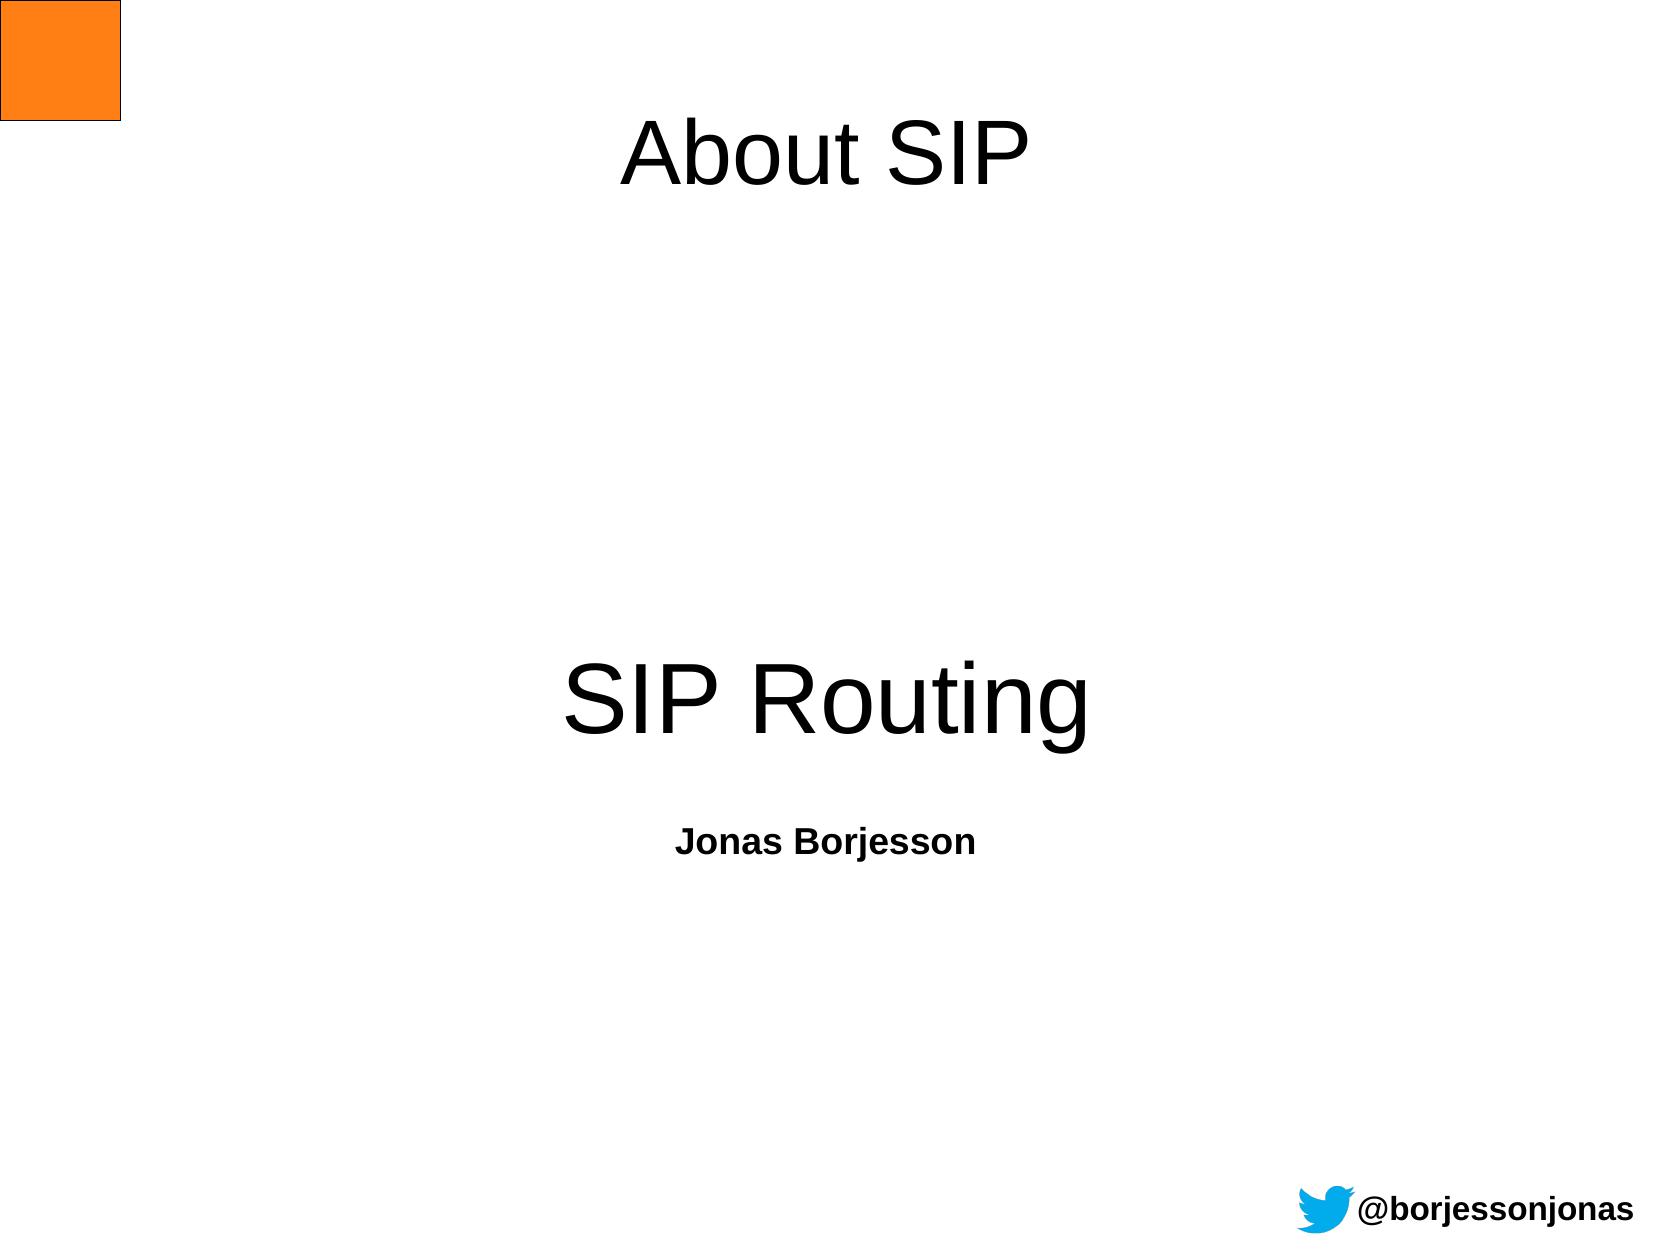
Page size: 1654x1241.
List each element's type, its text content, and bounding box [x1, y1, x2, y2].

text_box Jonas Borjesson [660, 813, 992, 871]
subtitle SIP Routing [82, 290, 1571, 1109]
picture [1277, 1160, 1375, 1241]
title About SIP [82, 49, 1571, 257]
